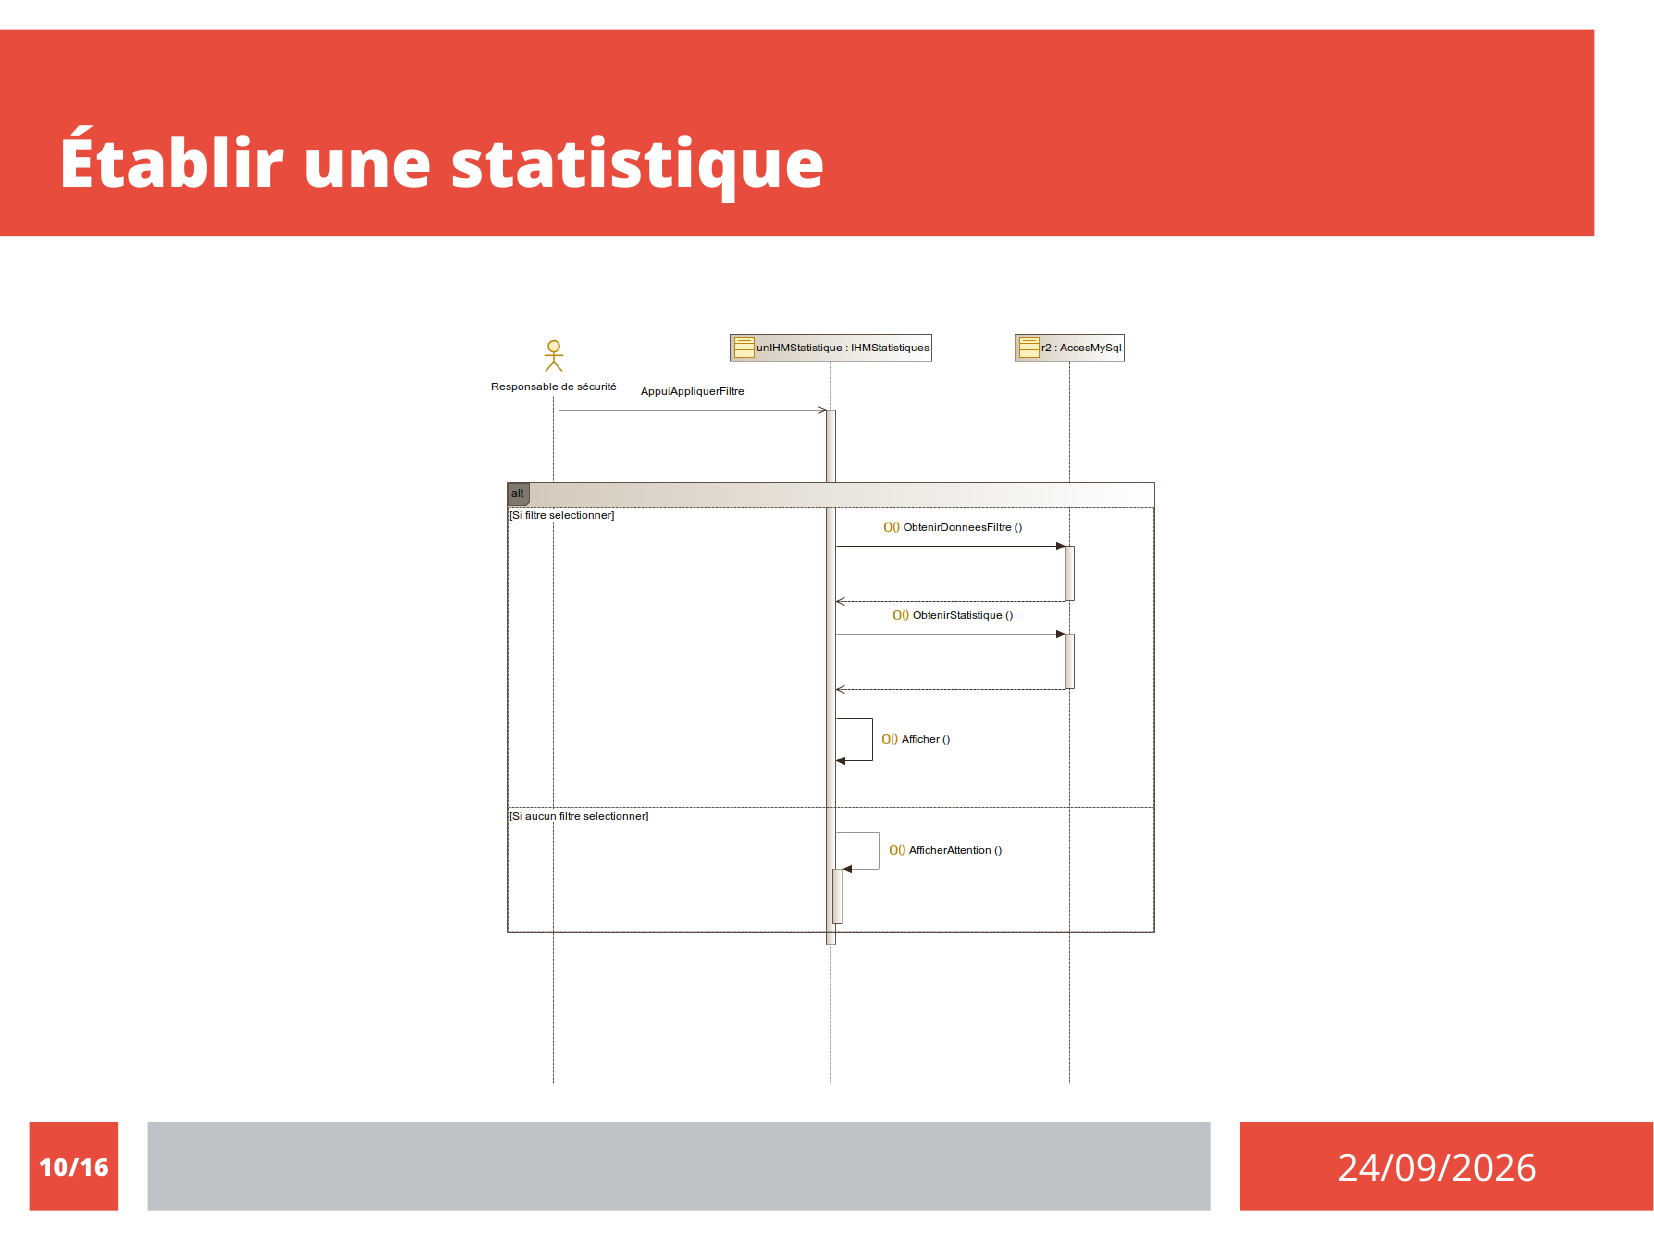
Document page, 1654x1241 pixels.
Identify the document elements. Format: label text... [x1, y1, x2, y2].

title Établir une statistique [59, 59, 1595, 207]
picture [428, 324, 1196, 1093]
